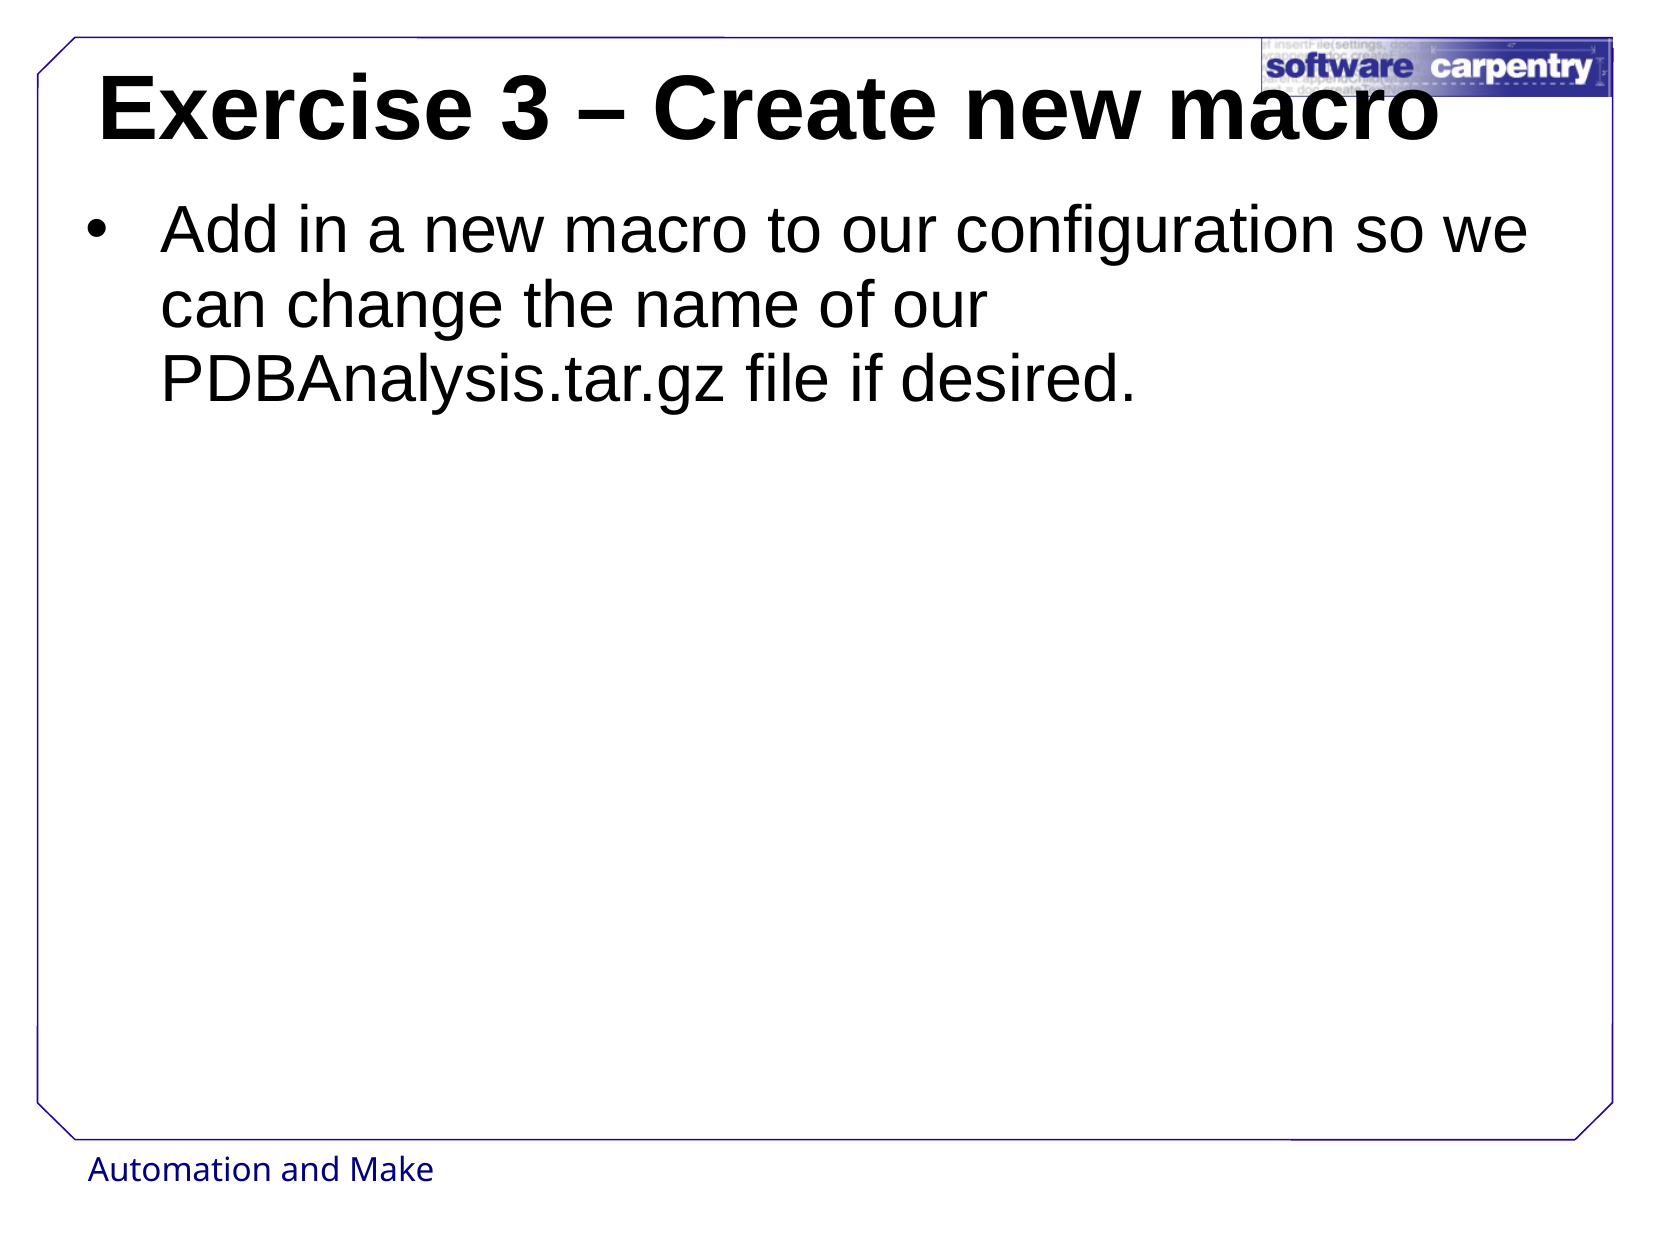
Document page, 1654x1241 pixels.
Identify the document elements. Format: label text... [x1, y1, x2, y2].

title Exercise 3 – Create new macro [82, 49, 1572, 176]
picture [1261, 39, 1613, 97]
list Add in a new macro to our configuration so we can change the name of our PDBAnalysis.tar.gz file if desired. [70, 185, 1571, 1112]
